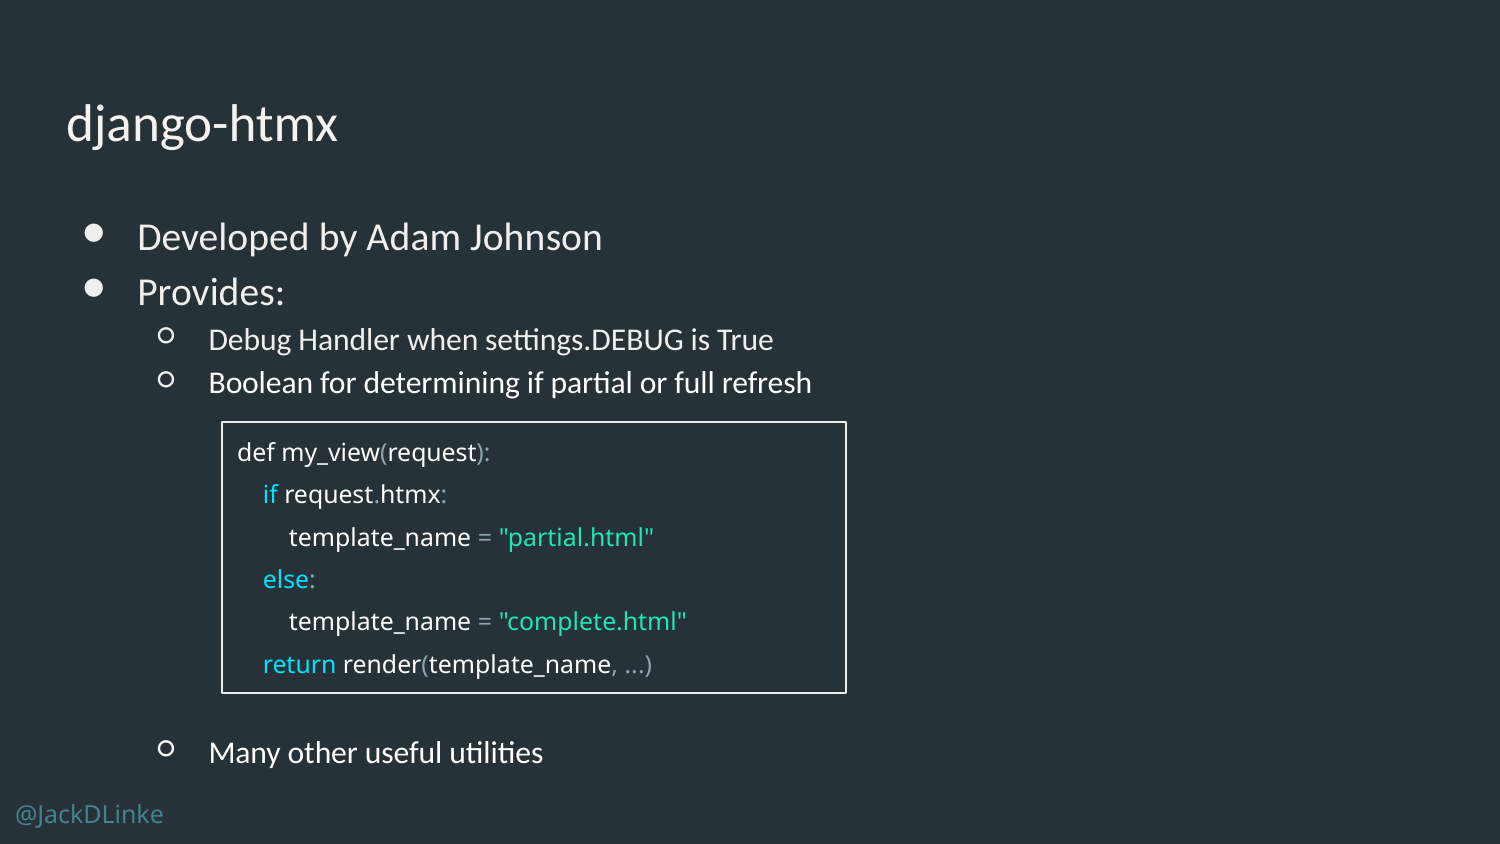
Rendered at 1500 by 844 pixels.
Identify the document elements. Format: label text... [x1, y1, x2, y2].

text_box def my_view(request): if request.htmx: template_name = "partial.html" else: template_name = "complete.html" return render(template_name, ...) [221, 421, 847, 694]
list Developed by Adam Johnson Provides: Debug Handler when settings.DEBUG is True Boolean for determining if partial or full refresh Many other useful utilities [51, 189, 1449, 789]
title django-htmx [51, 72, 1449, 167]
